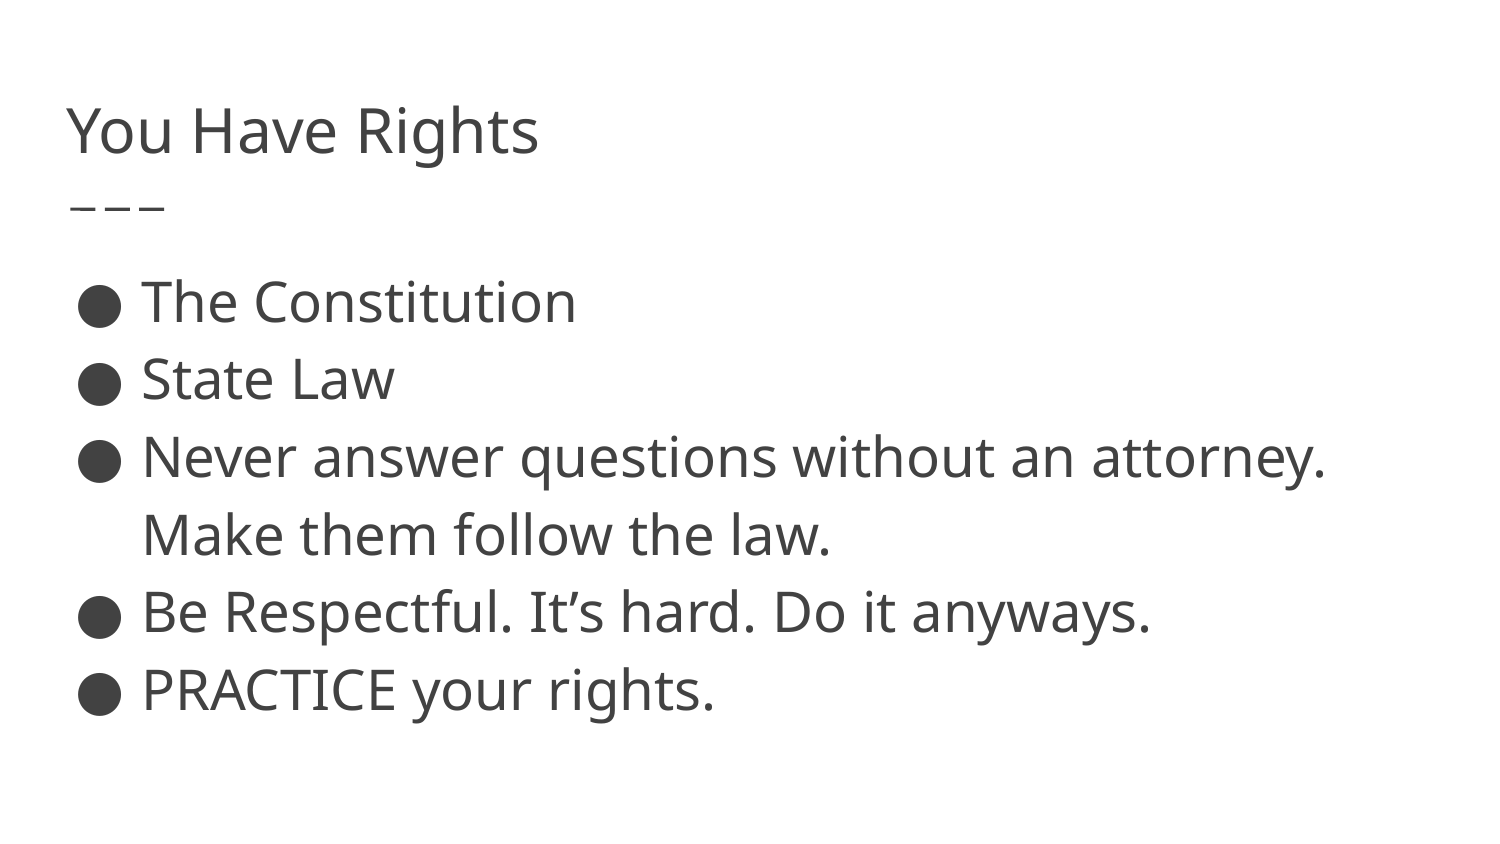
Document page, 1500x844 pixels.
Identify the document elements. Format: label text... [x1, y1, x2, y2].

title You Have Rights [51, 61, 1449, 182]
list The Constitution State Law Never answer questions without an attorney. Make them follow the law. Be Respectful. It’s hard. Do it anyways. PRACTICE your rights. [51, 240, 1449, 788]
